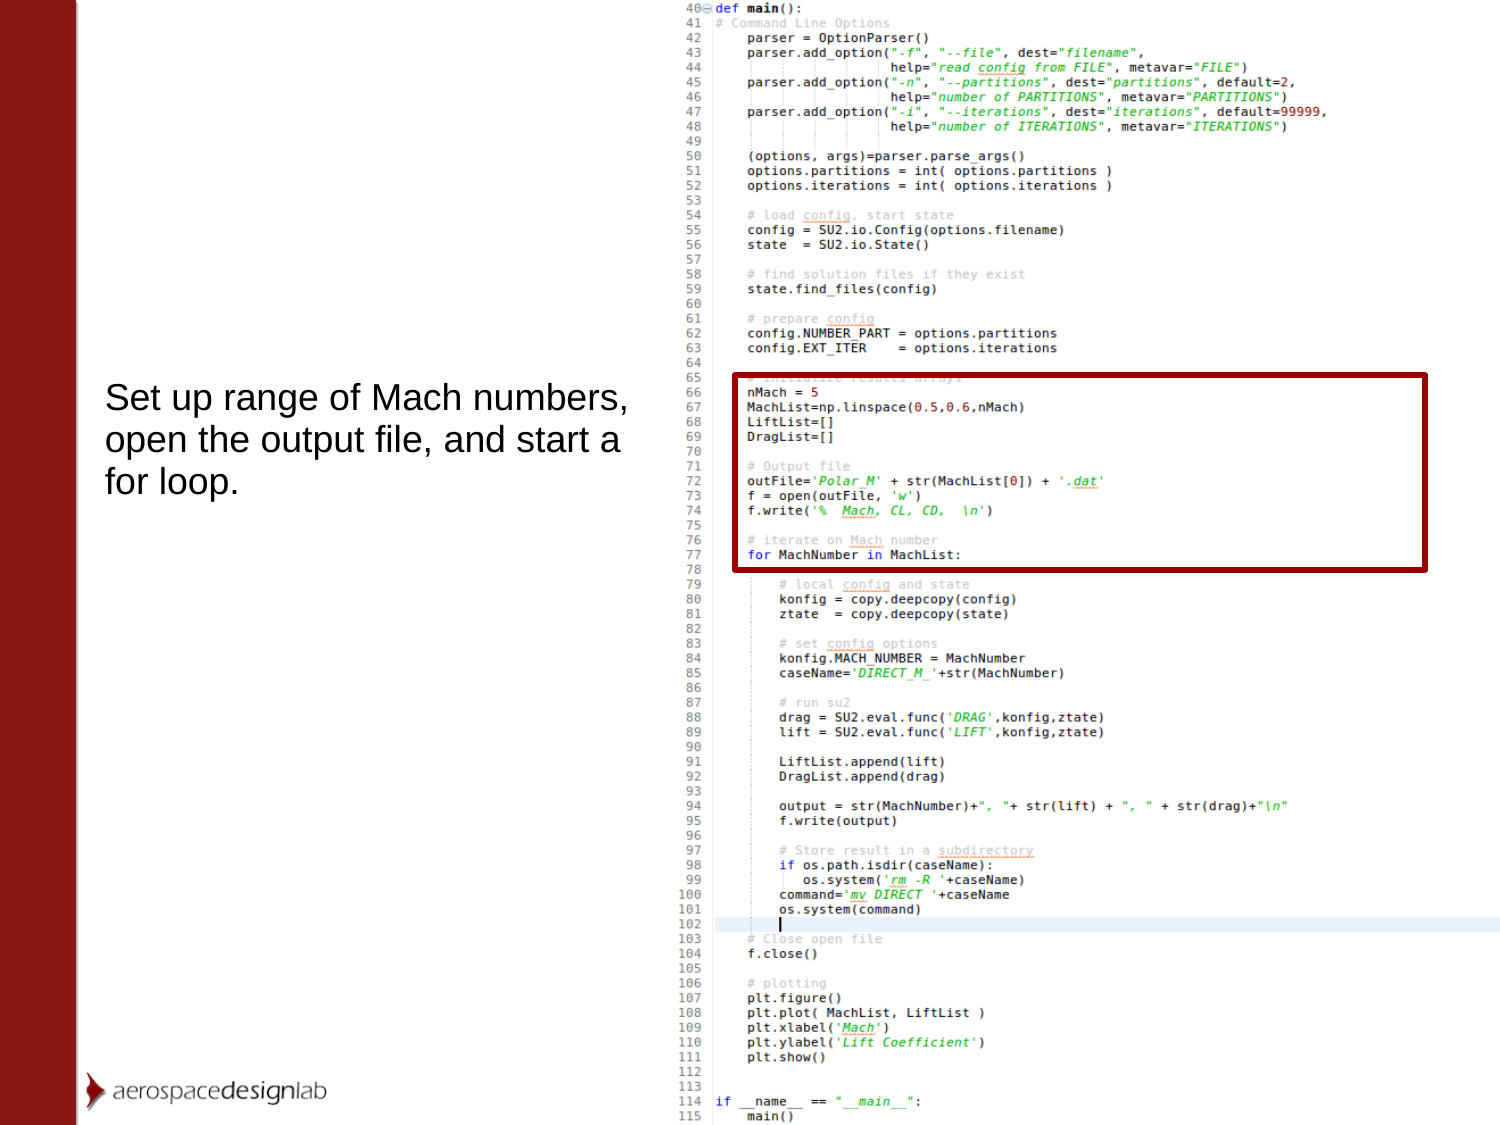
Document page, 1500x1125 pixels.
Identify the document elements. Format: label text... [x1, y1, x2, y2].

picture [678, 0, 1500, 1125]
text_box Set up range of Mach numbers, open the output file, and start a for loop. [90, 369, 661, 511]
picture [82, 1071, 330, 1112]
